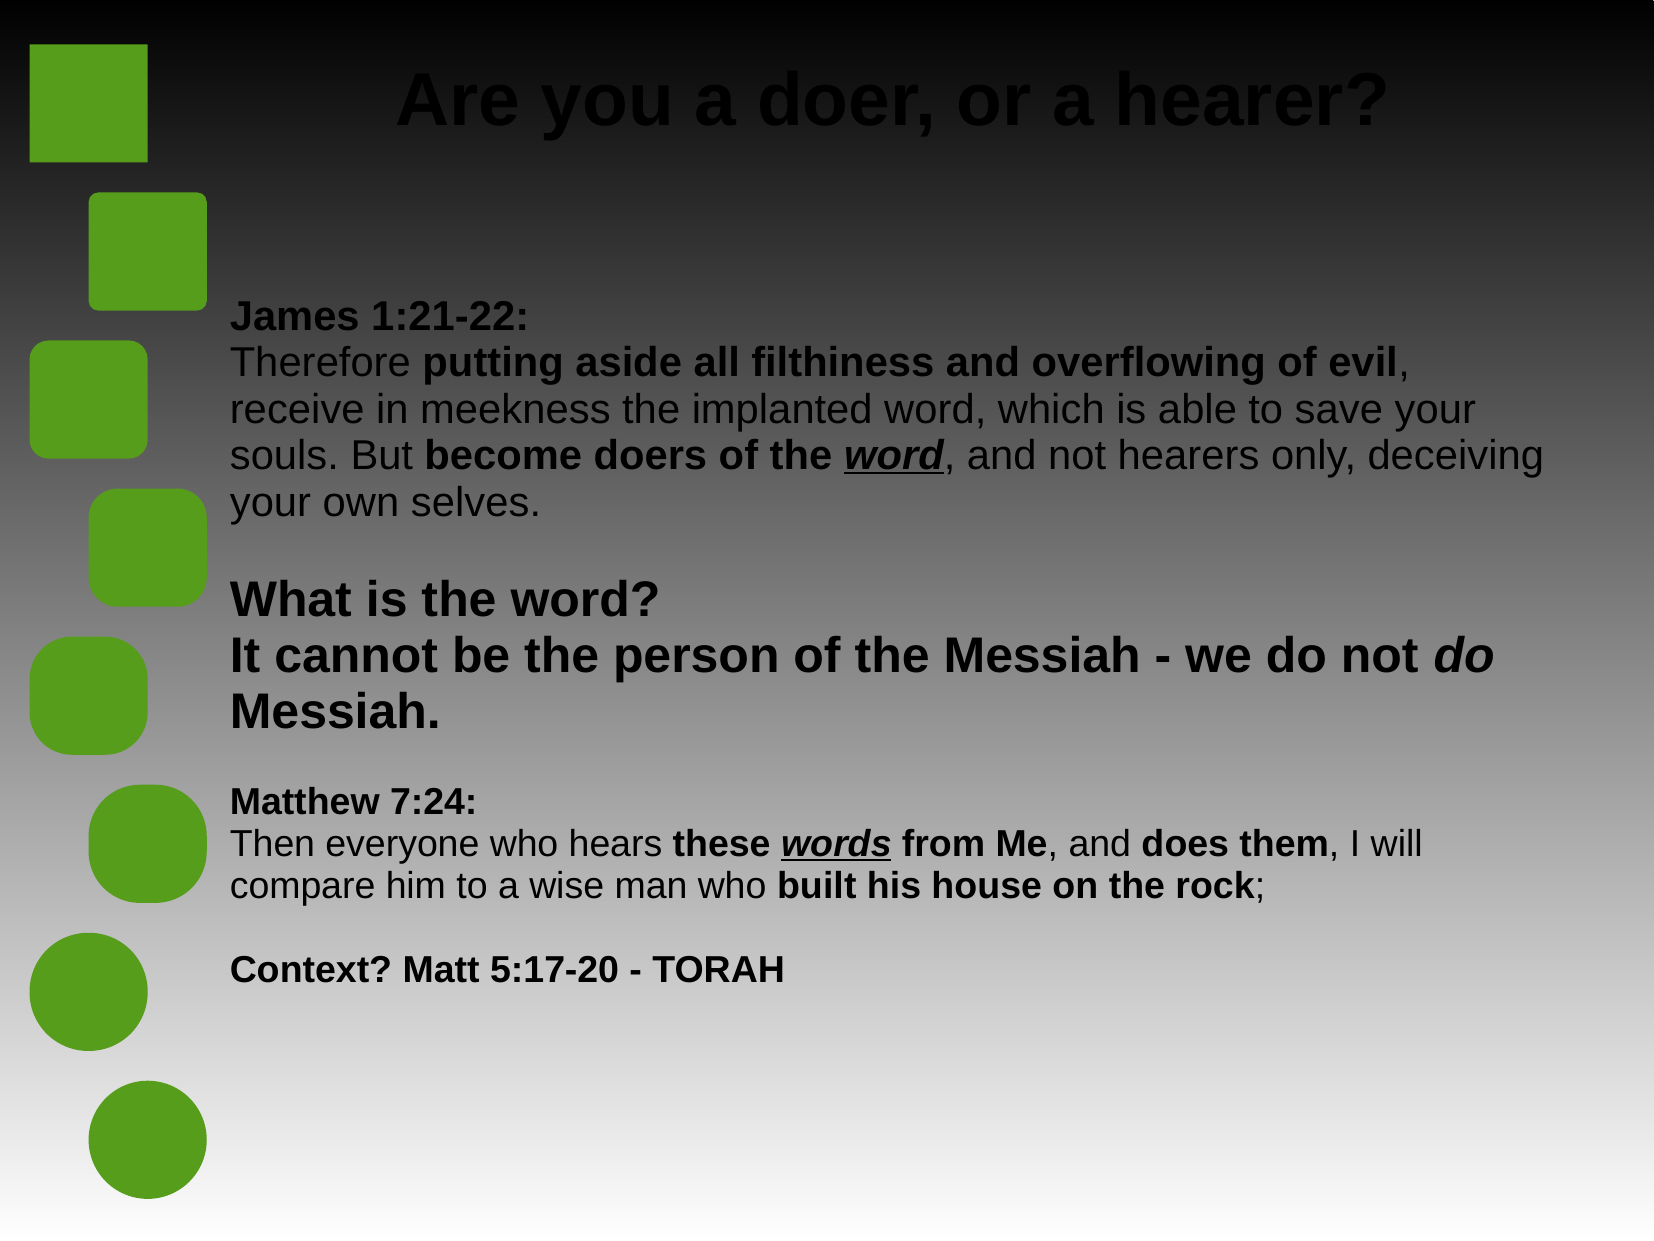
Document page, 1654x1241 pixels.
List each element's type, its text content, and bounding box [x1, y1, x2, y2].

title Are you a doer, or a hearer? [214, 49, 1571, 236]
list James 1:21-22: Therefore putting aside all filthiness and overflowing of evil, receive in meekness the implanted word, which is able to save your souls. But become doers of the word, and not hearers only, deceiving your own selves. What is the word? It cannot be the person of the Messiah - we do not do Messiah. Matthew 7:24: Then everyone who hears these words from Me, and does them, I will compare him to a wise man who built his house on the rock; Context? Matt 5:17-20 - TORAH [214, 285, 1571, 1177]
